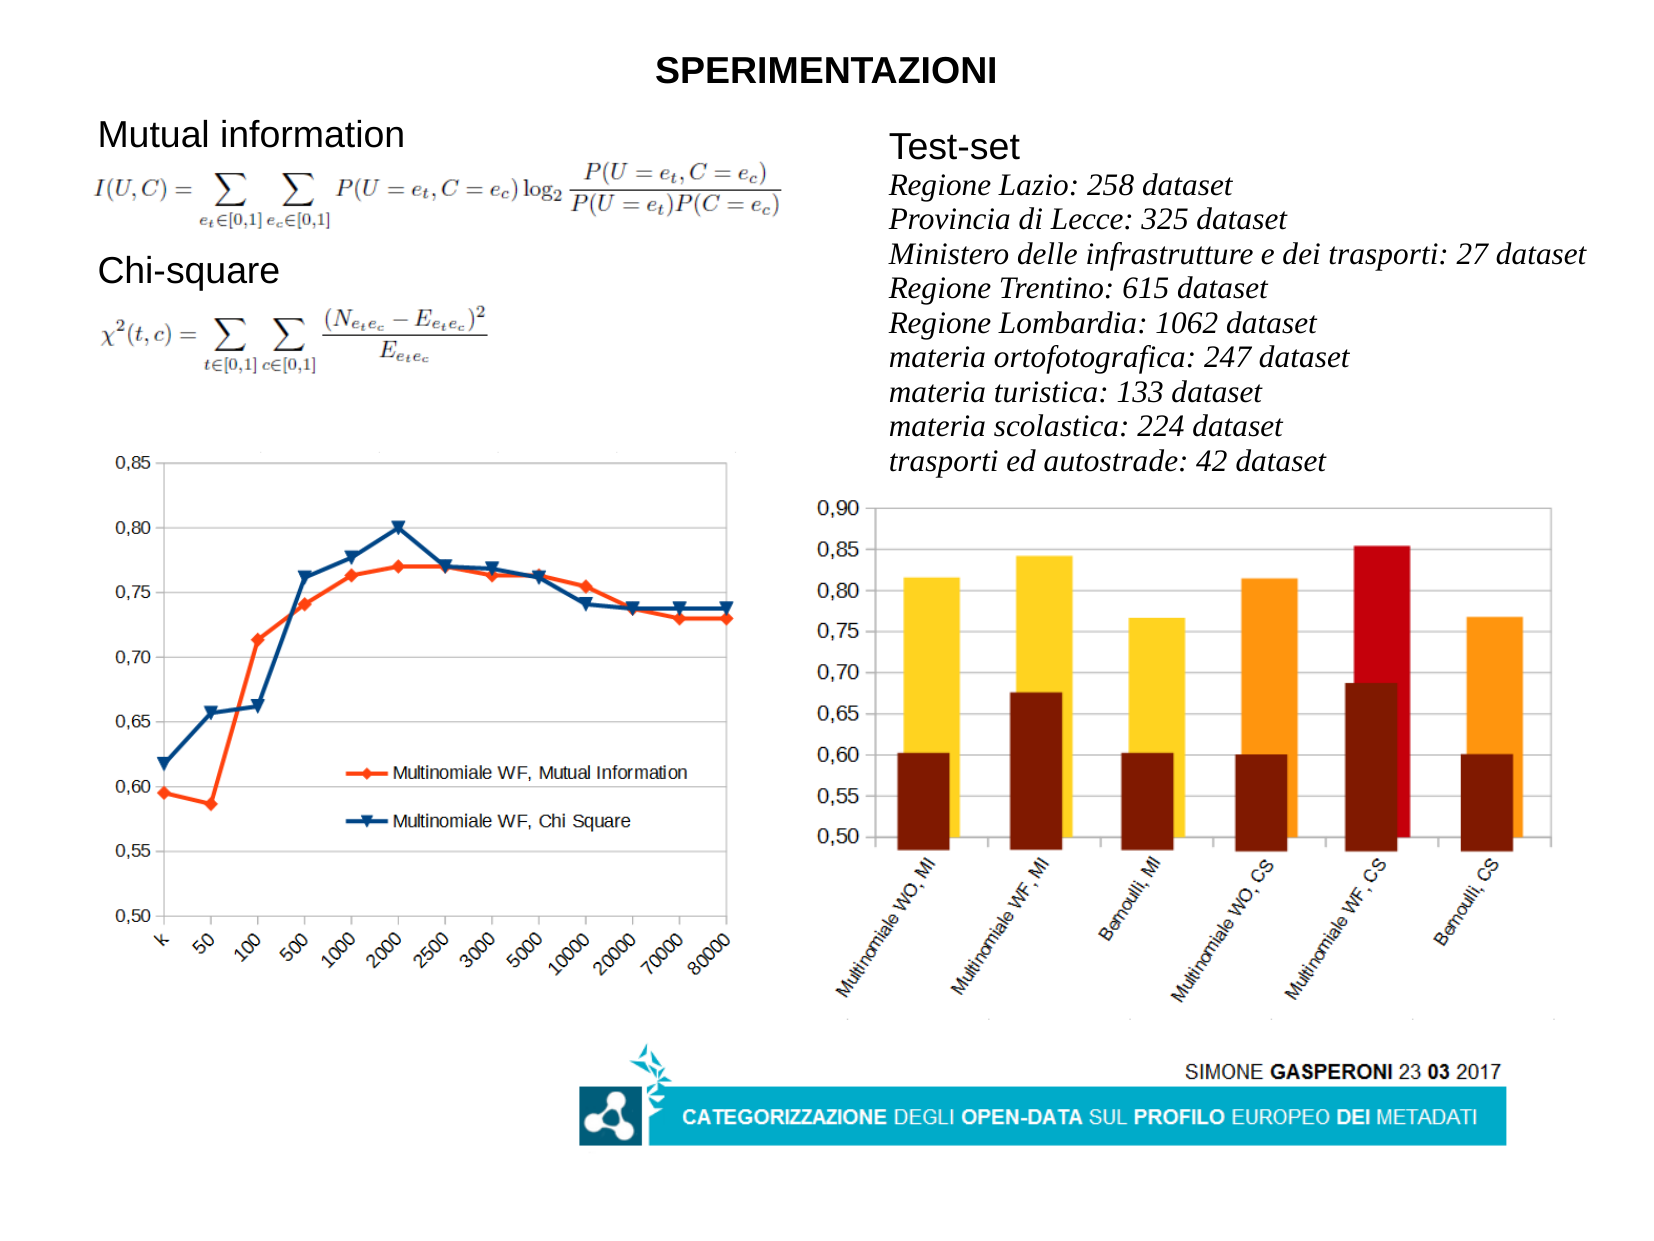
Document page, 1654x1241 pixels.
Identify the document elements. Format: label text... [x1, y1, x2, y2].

text_box Chi-square [82, 242, 306, 299]
picture [797, 484, 1571, 1020]
text_box Test-set Regione Lazio: 258 dataset Provincia di Lecce: 325 dataset Ministero delle infrastrutture e dei trasporti: 27 dataset Regione Trentino: 615 dataset Regione Lombardia: 1062 dataset materia ortofotografica: 247 dataset materia turistica: 133 dataset materia scolastica: 224 dataset trasporti ed autostrade: 42 dataset [874, 118, 1654, 511]
picture [82, 297, 514, 390]
picture [557, 1039, 1524, 1157]
text_box Mutual information [82, 106, 431, 164]
picture [66, 153, 804, 244]
text_box SPERIMENTAZIONI [0, 0, 1654, 122]
picture [90, 434, 756, 1004]
